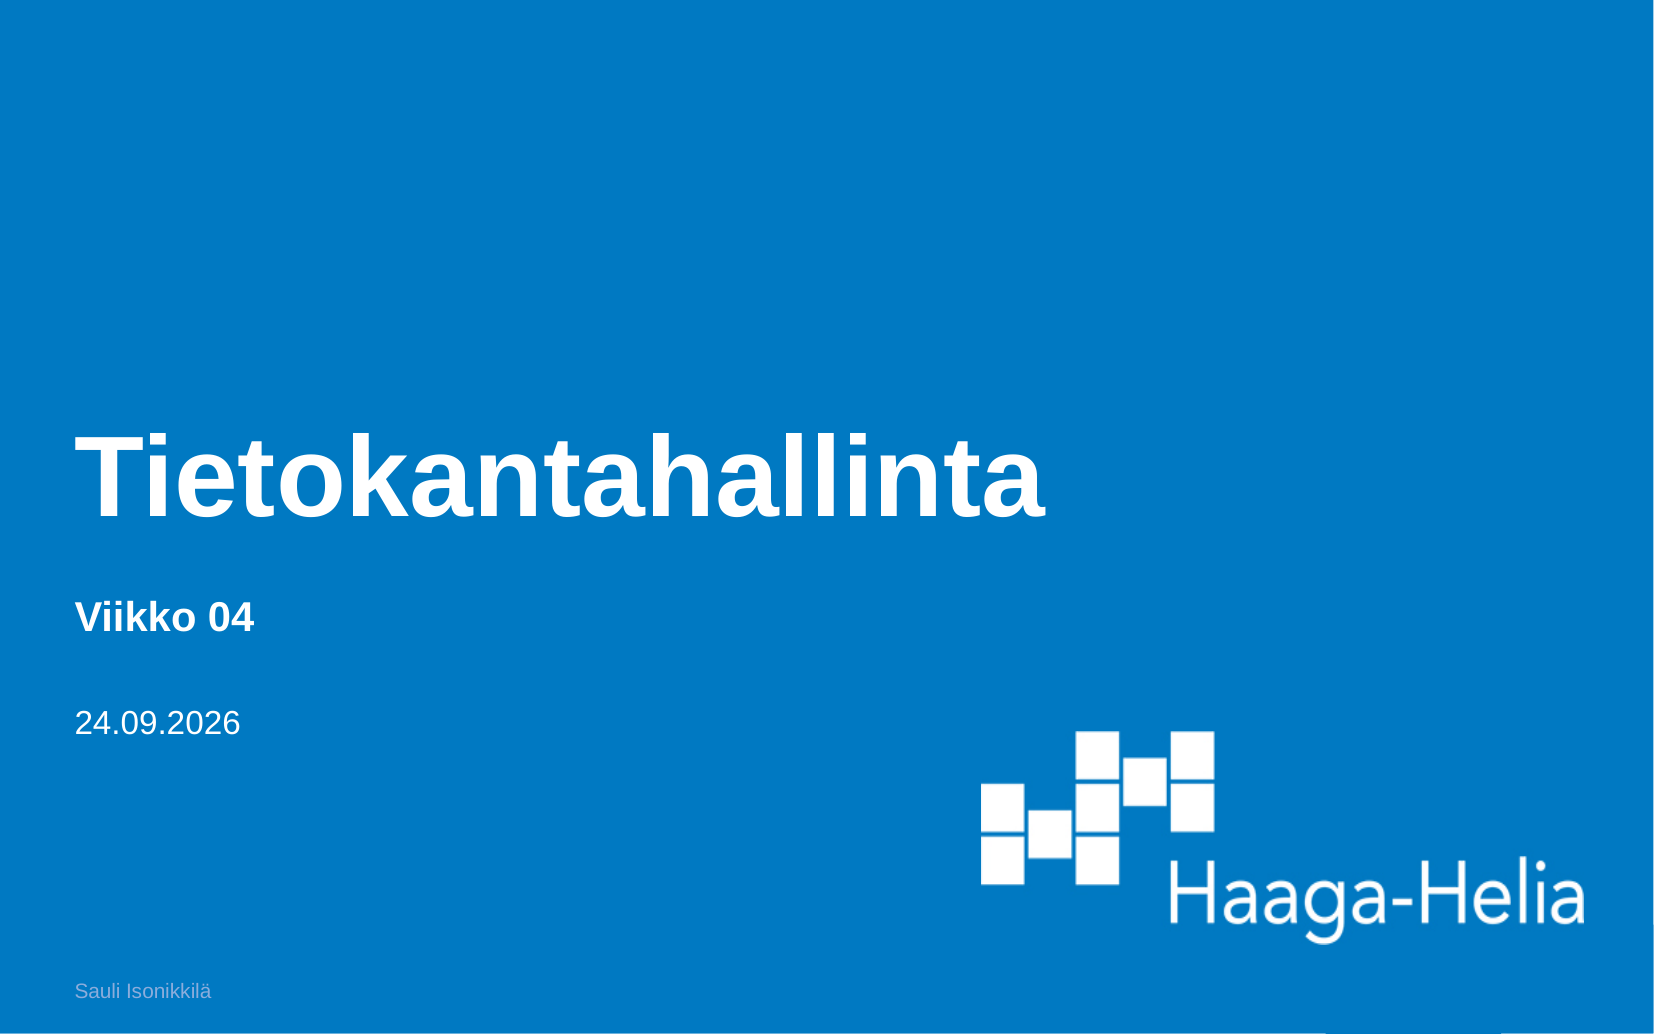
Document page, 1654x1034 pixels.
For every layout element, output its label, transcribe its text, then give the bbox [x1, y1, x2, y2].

title Tietokantahallinta [74, 267, 1584, 540]
slide_number 11.03.2024 [74, 685, 486, 741]
list Viikko 04 [74, 595, 1584, 684]
picture [981, 731, 1584, 945]
footer Sauli Isonikkilä [74, 947, 1326, 1003]
